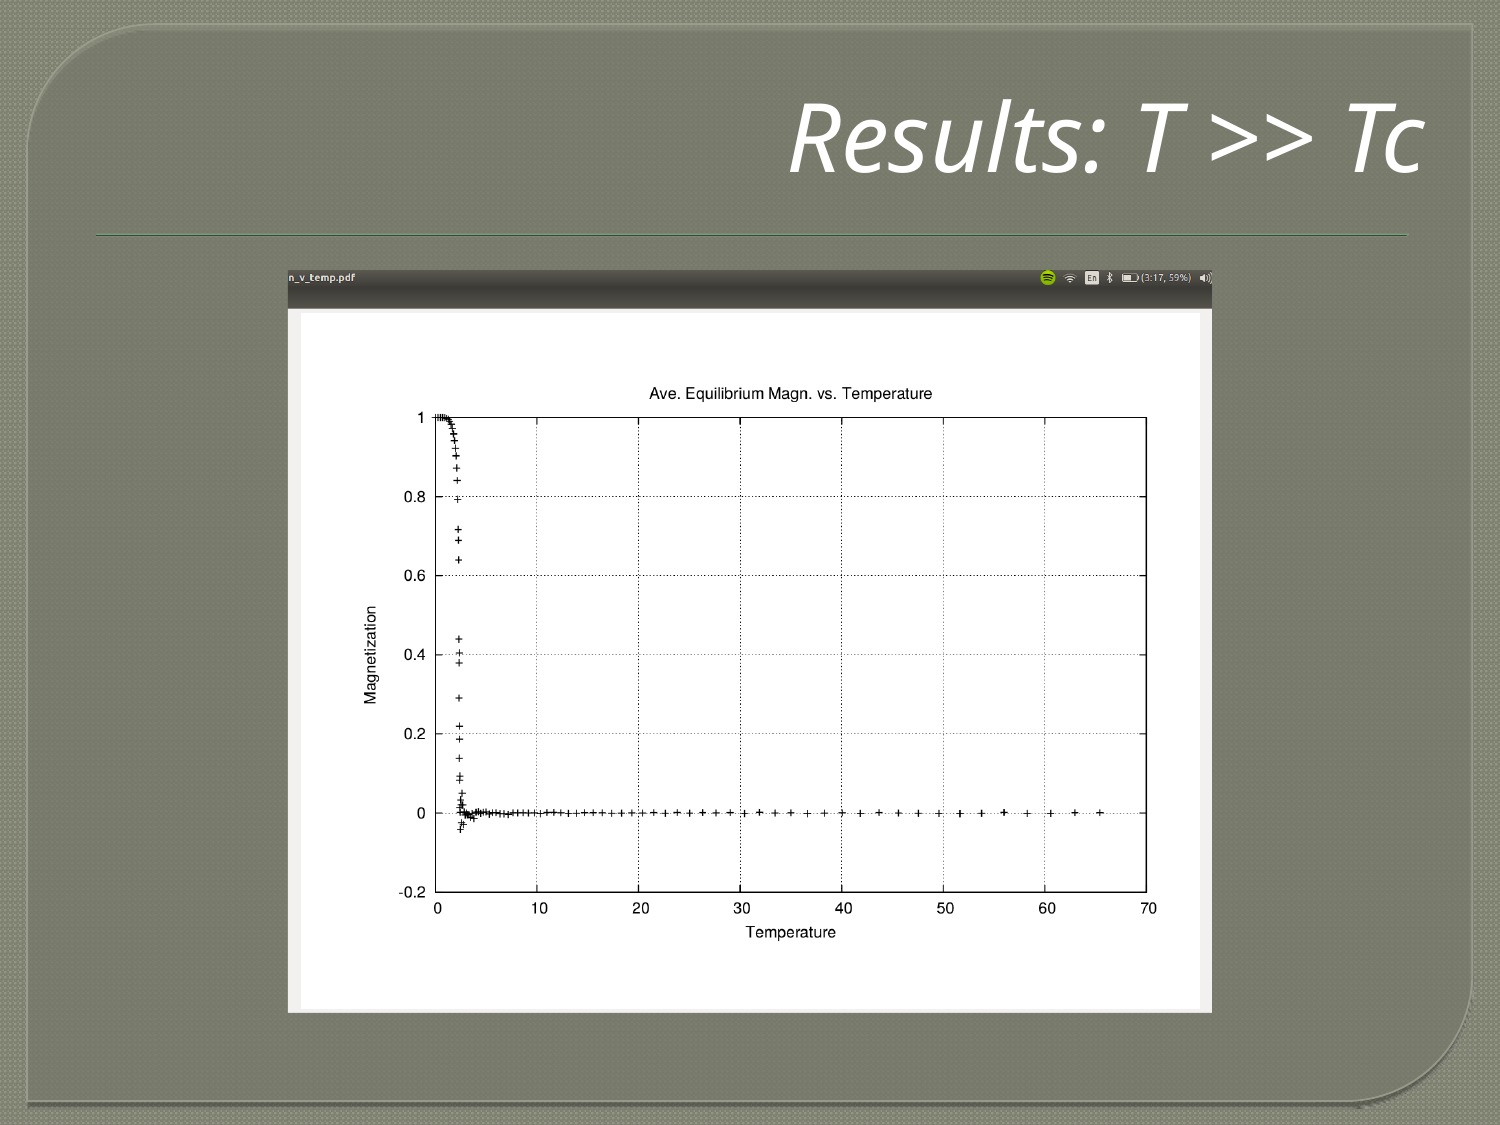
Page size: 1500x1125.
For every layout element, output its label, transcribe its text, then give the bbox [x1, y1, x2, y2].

picture [0, 0, 1500, 1125]
title Results: T >> Tc [75, 41, 1425, 230]
